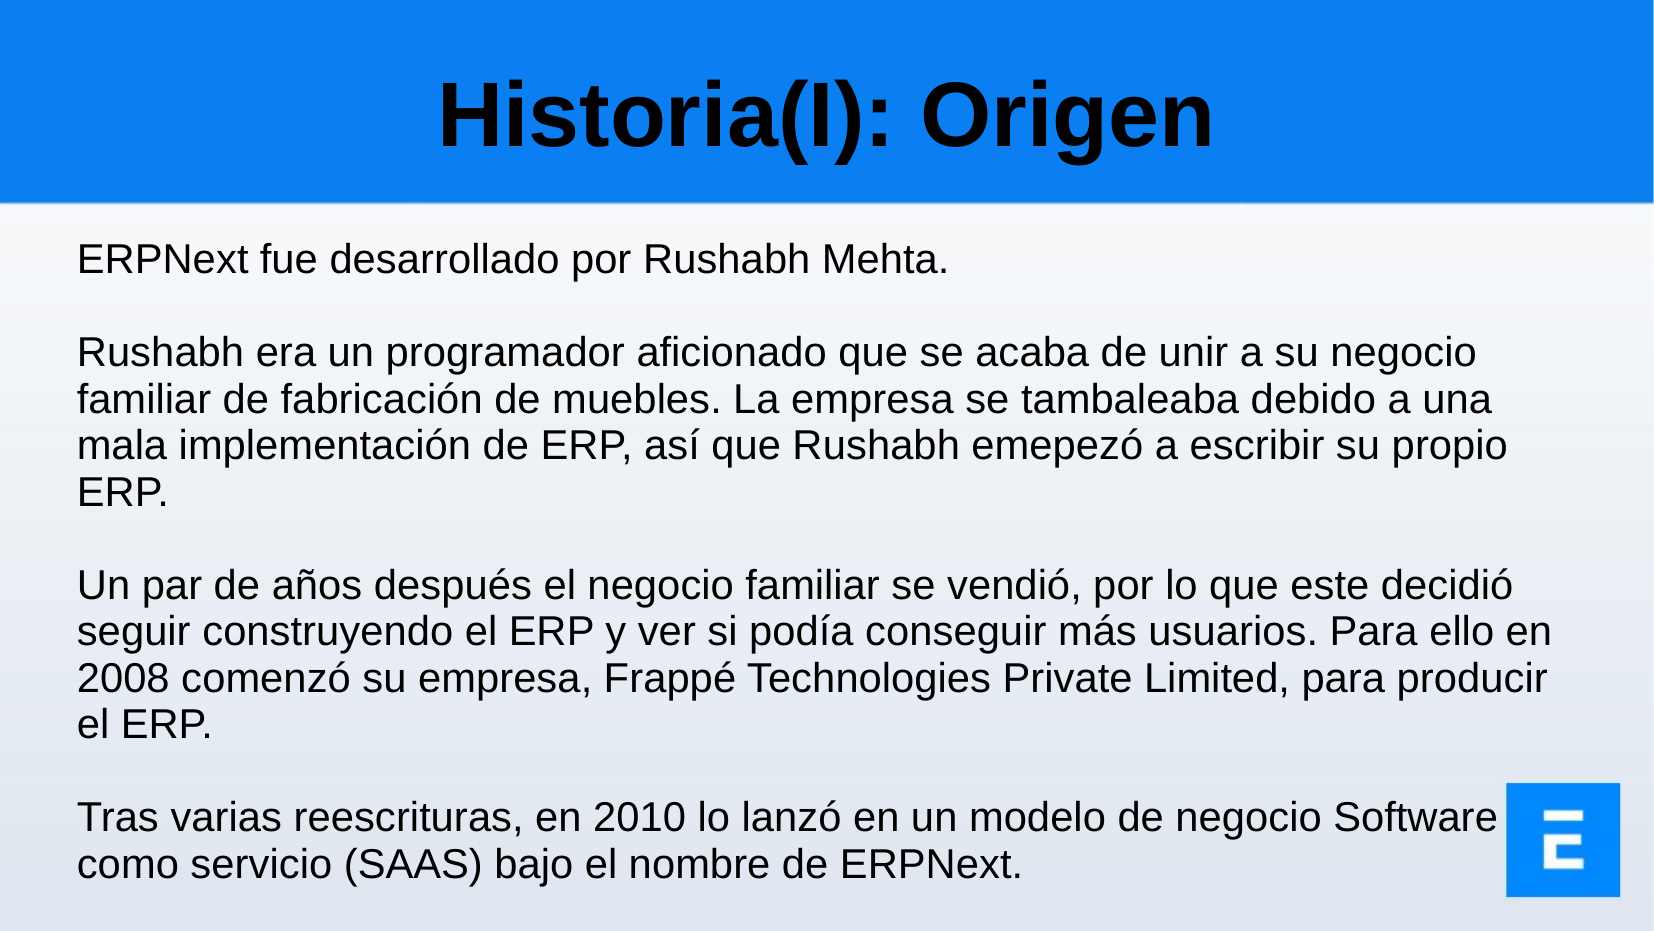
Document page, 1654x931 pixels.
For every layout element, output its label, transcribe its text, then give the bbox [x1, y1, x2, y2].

title Historia(I): Origen [82, 37, 1571, 193]
subtitle ERPNext fue desarrollado por Rushabh Mehta. Rushabh era un programador aficionado que se acaba de unir a su negocio familiar de fabricación de muebles. La empresa se tambaleaba debido a una mala implementación de ERP, así que Rushabh emepezó a escribir su propio ERP. Un par de años después el negocio familiar se vendió, por lo que este decidió seguir construyendo el ERP y ver si podía conseguir más usuarios. Para ello en 2008 comenzó su empresa, Frappé Technologies Private Limited, para producir el ERP. Tras varias reescrituras, en 2010 lo lanzó en un modelo de negocio Software como servicio (SAAS) bajo el nombre de ERPNext. [76, 236, 1565, 931]
picture [0, 0, 1654, 931]
